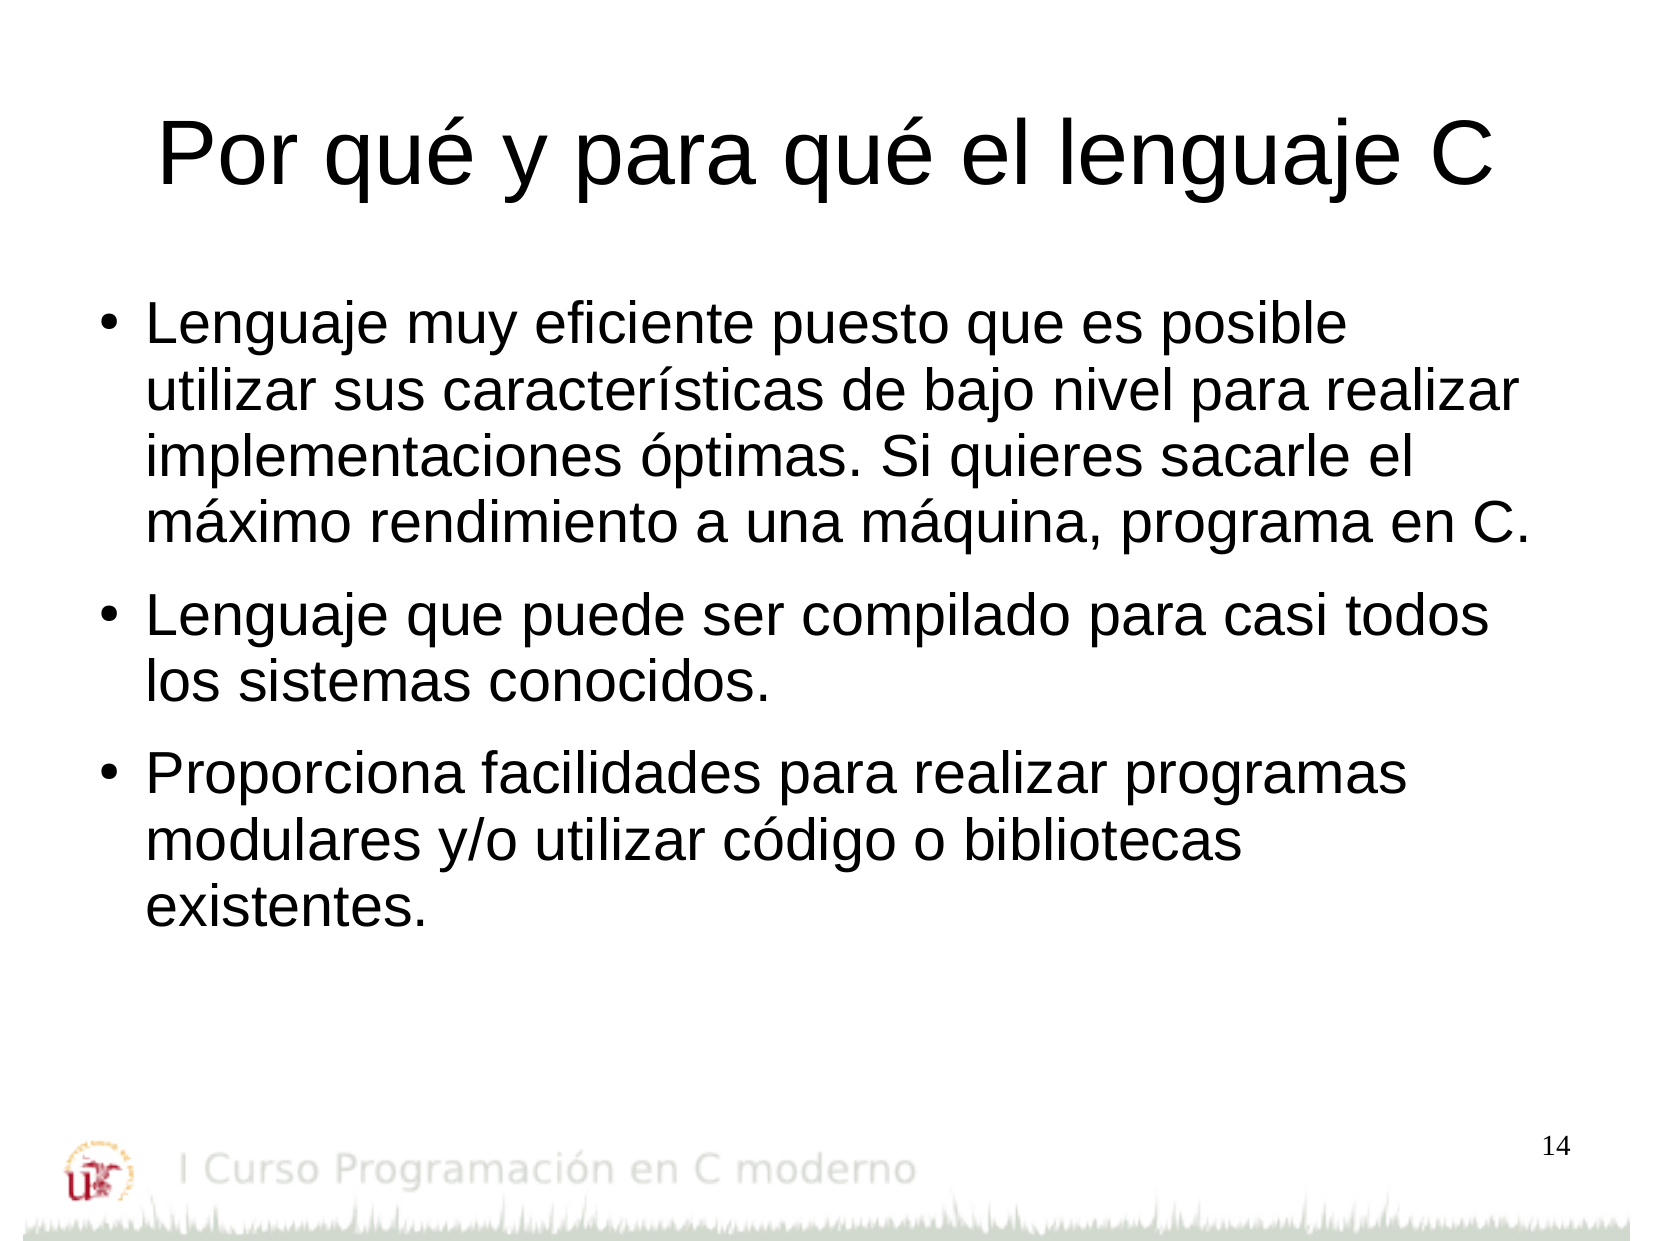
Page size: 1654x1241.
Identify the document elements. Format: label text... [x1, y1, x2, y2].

picture [23, 1136, 1630, 1241]
list Lenguaje muy eficiente puesto que es posible utilizar sus características de bajo nivel para realizar implementaciones óptimas. Si quieres sacarle el máximo rendimiento a una máquina, programa en C. Lenguaje que puede ser compilado para casi todos los sistemas conocidos. Proporciona facilidades para realizar programas modulares y/o utilizar código o bibliotecas existentes. [82, 290, 1538, 1010]
title Por qué y para qué el lenguaje C [82, 49, 1571, 257]
